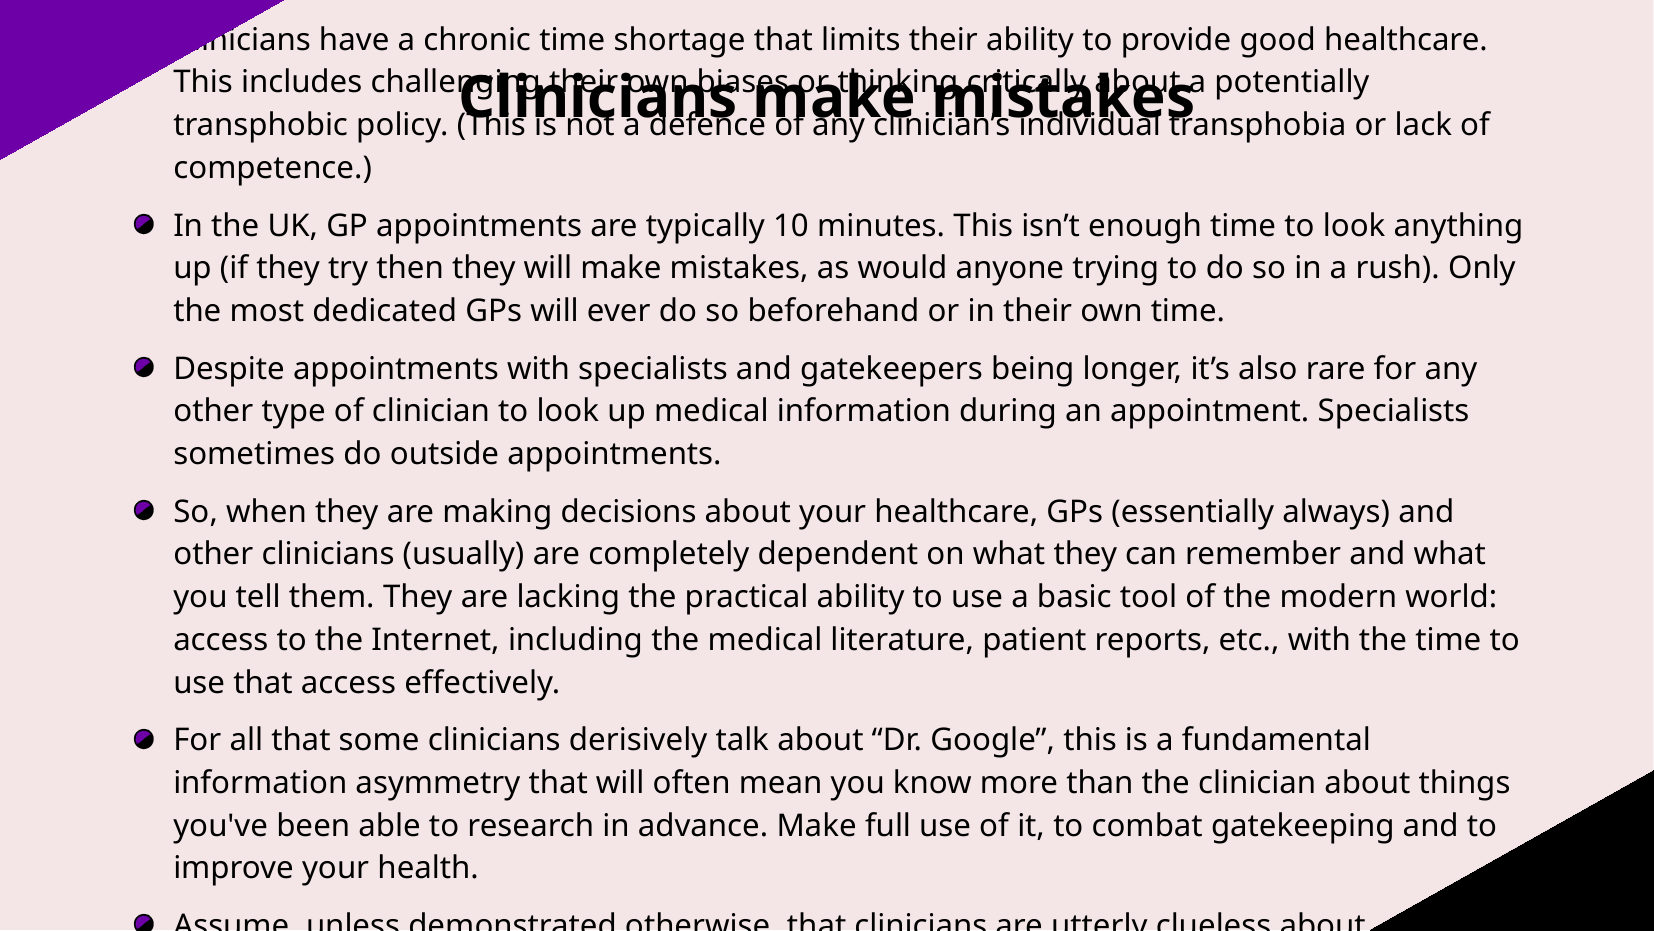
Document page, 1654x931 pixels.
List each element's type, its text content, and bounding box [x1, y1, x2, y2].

text_box [1370, 770, 1654, 931]
subtitle Clinicians have a chronic time shortage that limits their ability to provide good healthcare. This includes challenging their own biases or thinking critically about a potentially transphobic policy. (This is not a defence of any clinician’s individual transphobia or lack of competence.) In the UK, GP appointments are typically 10 minutes. This isn’t enough time to look anything up (if they try then they will make mistakes, as would anyone trying to do so in a rush). Only the most dedicated GPs will ever do so beforehand or in their own time. Despite appointments with specialists and gatekeepers being longer, it’s also rare for any other type of clinician to look up medical information during an appointment. Specialists sometimes do outside appointments. So, when they are making decisions about your healthcare, GPs (essentially always) and other clinicians (usually) are completely dependent on what they can remember and what you tell them. They are lacking the practical ability to use a basic tool of the modern world: access to the Internet, including the medical literature, patient reports, etc., with the time to use that access effectively. For all that some clinicians derisively talk about “Dr. Google”, this is a fundamental information asymmetry that will often mean you know more than the clinician about things you've been able to research in advance. Make full use of it, to combat gatekeeping and to improve your health. Assume, unless demonstrated otherwise, that clinicians are utterly clueless about interactions between trans healthcare and disability or chronic health conditions. [132, 141, 1526, 865]
text_box [0, 0, 284, 160]
title Clinicians make mistakes [82, 35, 1571, 154]
picture [132, 912, 155, 931]
